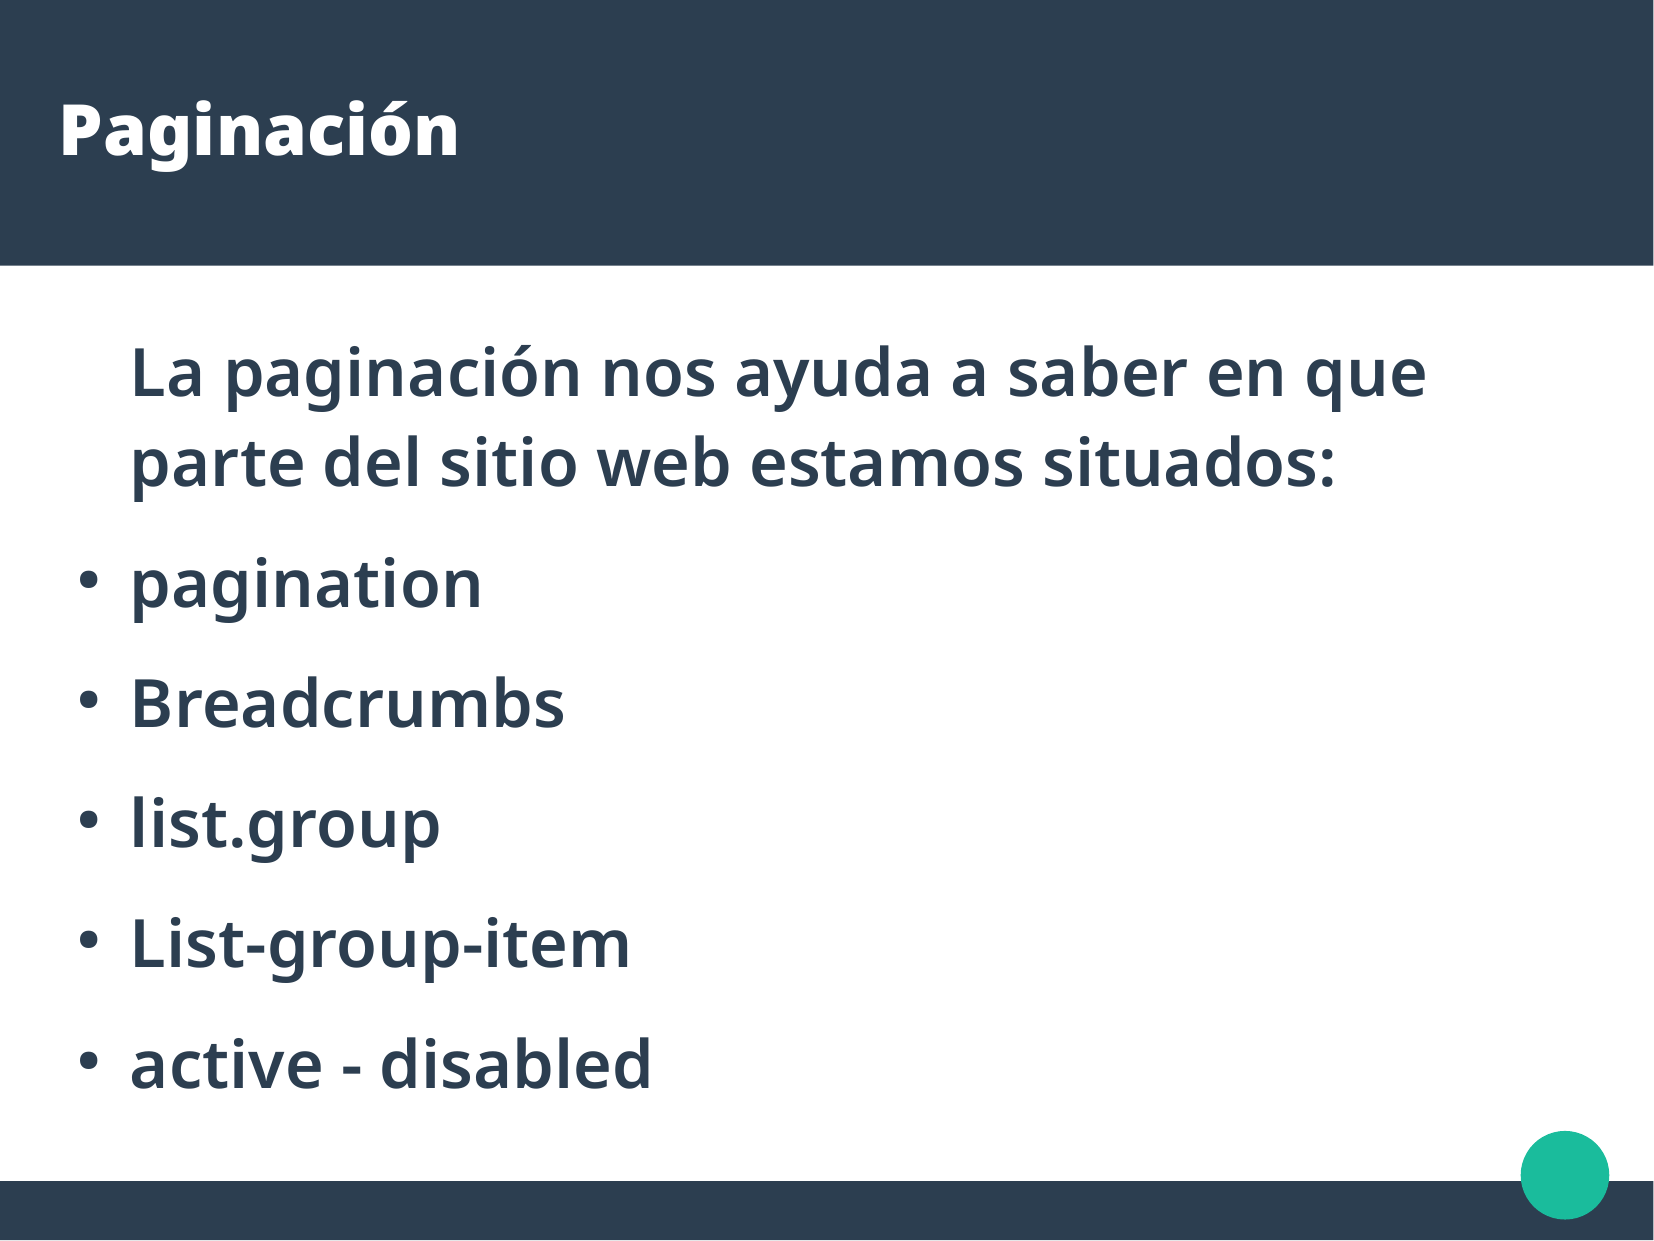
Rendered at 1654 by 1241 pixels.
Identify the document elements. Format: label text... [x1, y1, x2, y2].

title Paginación [59, 49, 1595, 207]
list La paginación nos ayuda a saber en que parte del sitio web estamos situados: pagination Breadcrumbs list.group List-group-item active - disabled [59, 324, 1595, 1152]
